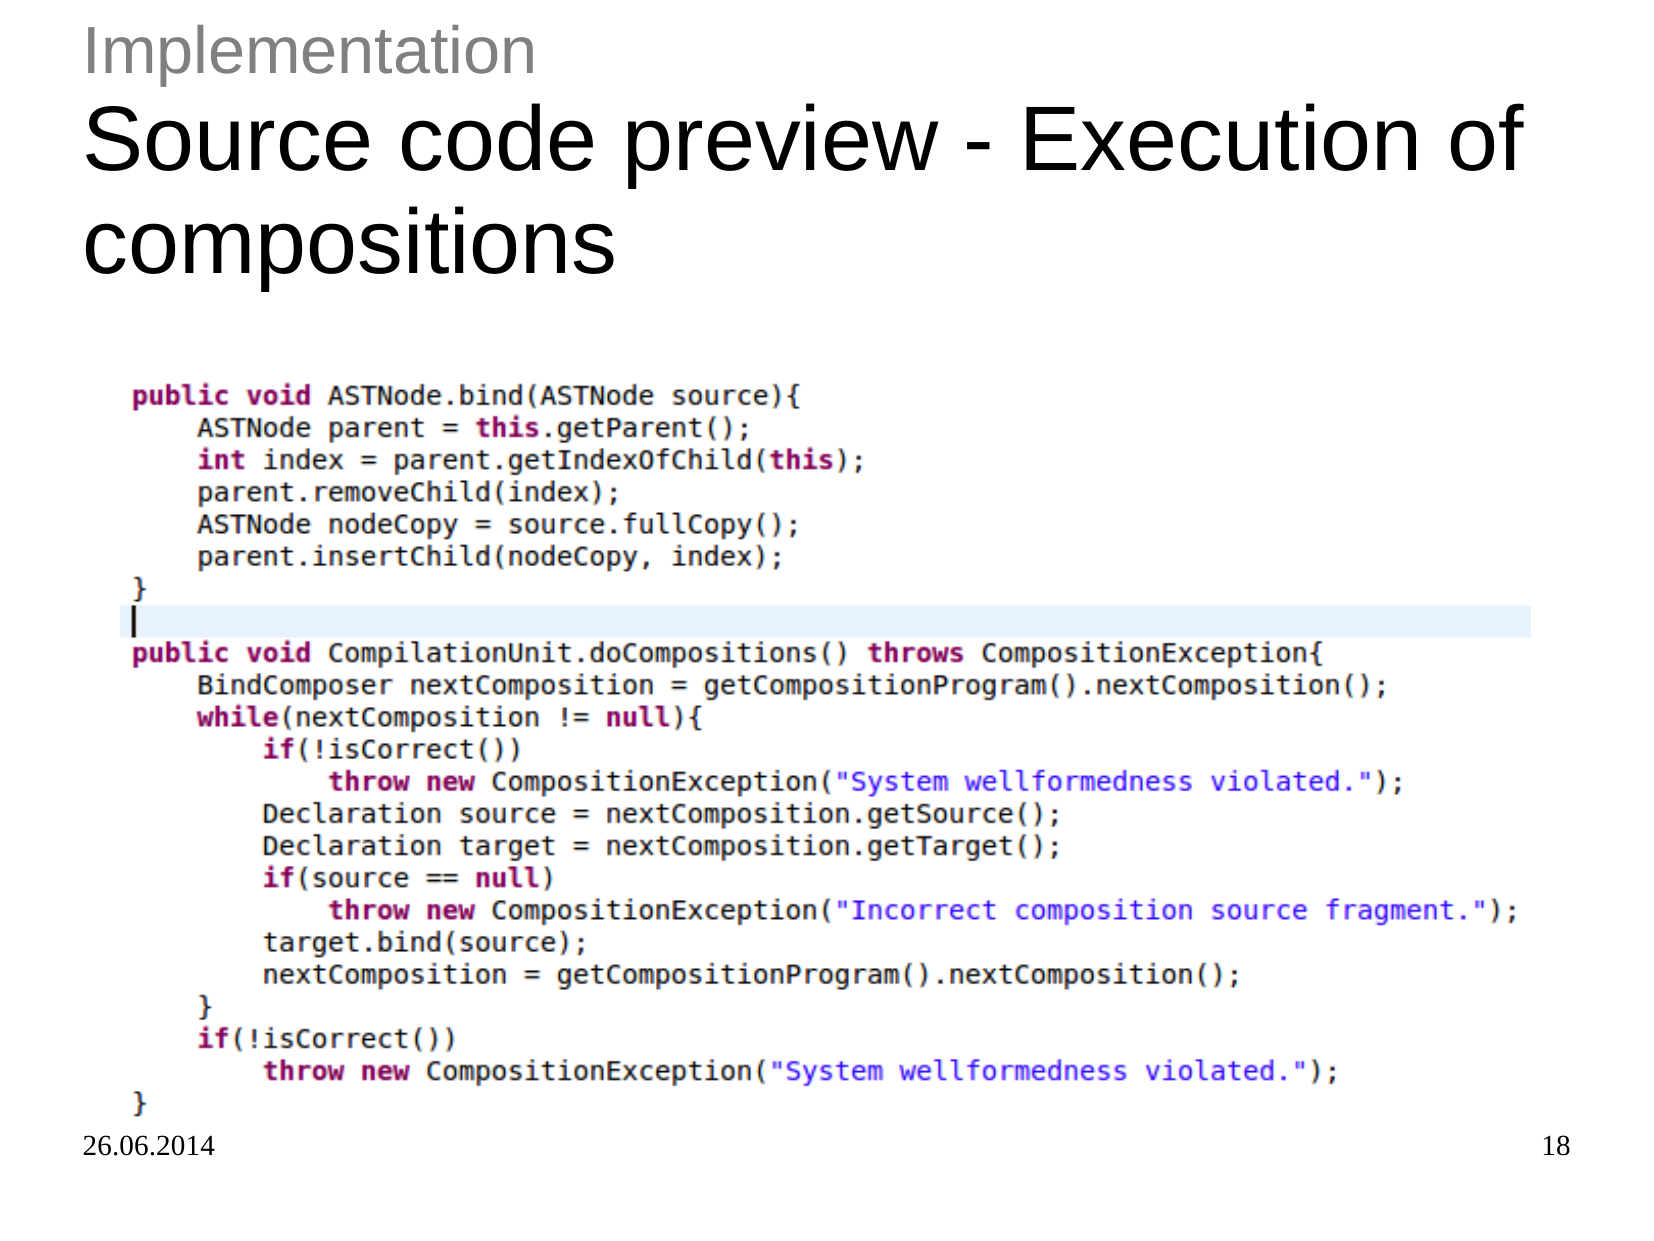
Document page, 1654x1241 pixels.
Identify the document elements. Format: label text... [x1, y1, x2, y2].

title Implementation Source code preview - Execution of compositions [82, 13, 1571, 293]
picture [120, 375, 1531, 1126]
